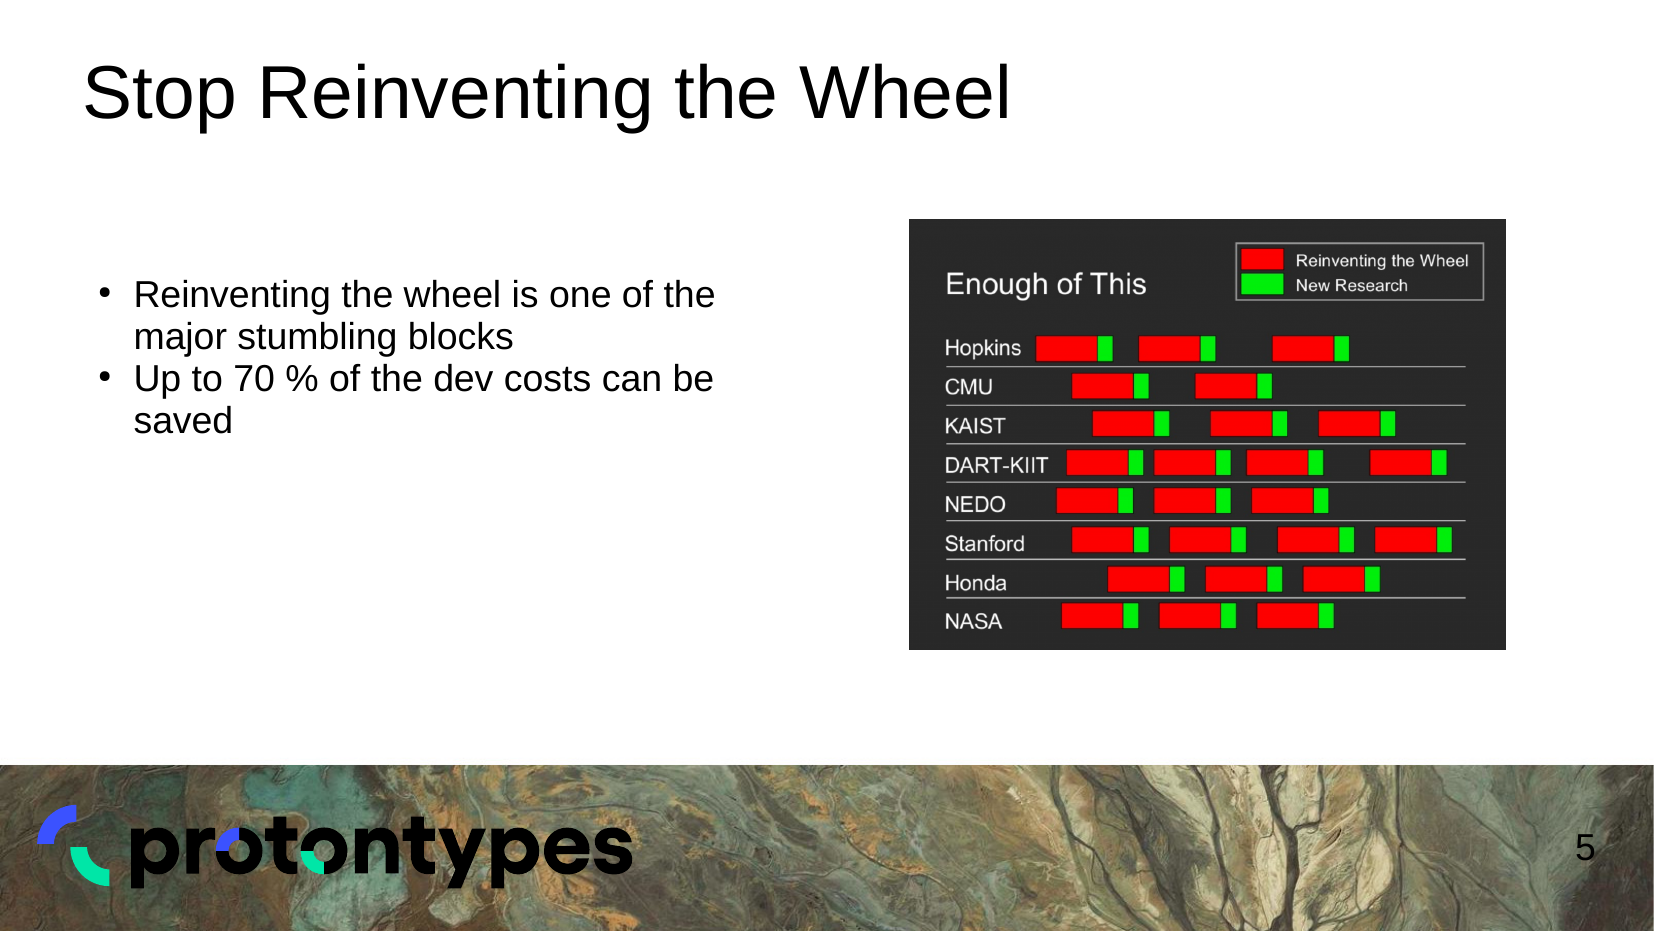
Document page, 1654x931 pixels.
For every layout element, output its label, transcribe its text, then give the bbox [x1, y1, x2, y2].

picture [0, 0, 1654, 931]
title Stop Reinventing the Wheel [82, 37, 1571, 148]
text_box Reinventing the wheel is one of the major stumbling blocks Up to 70 % of the dev costs can be saved [83, 265, 827, 532]
